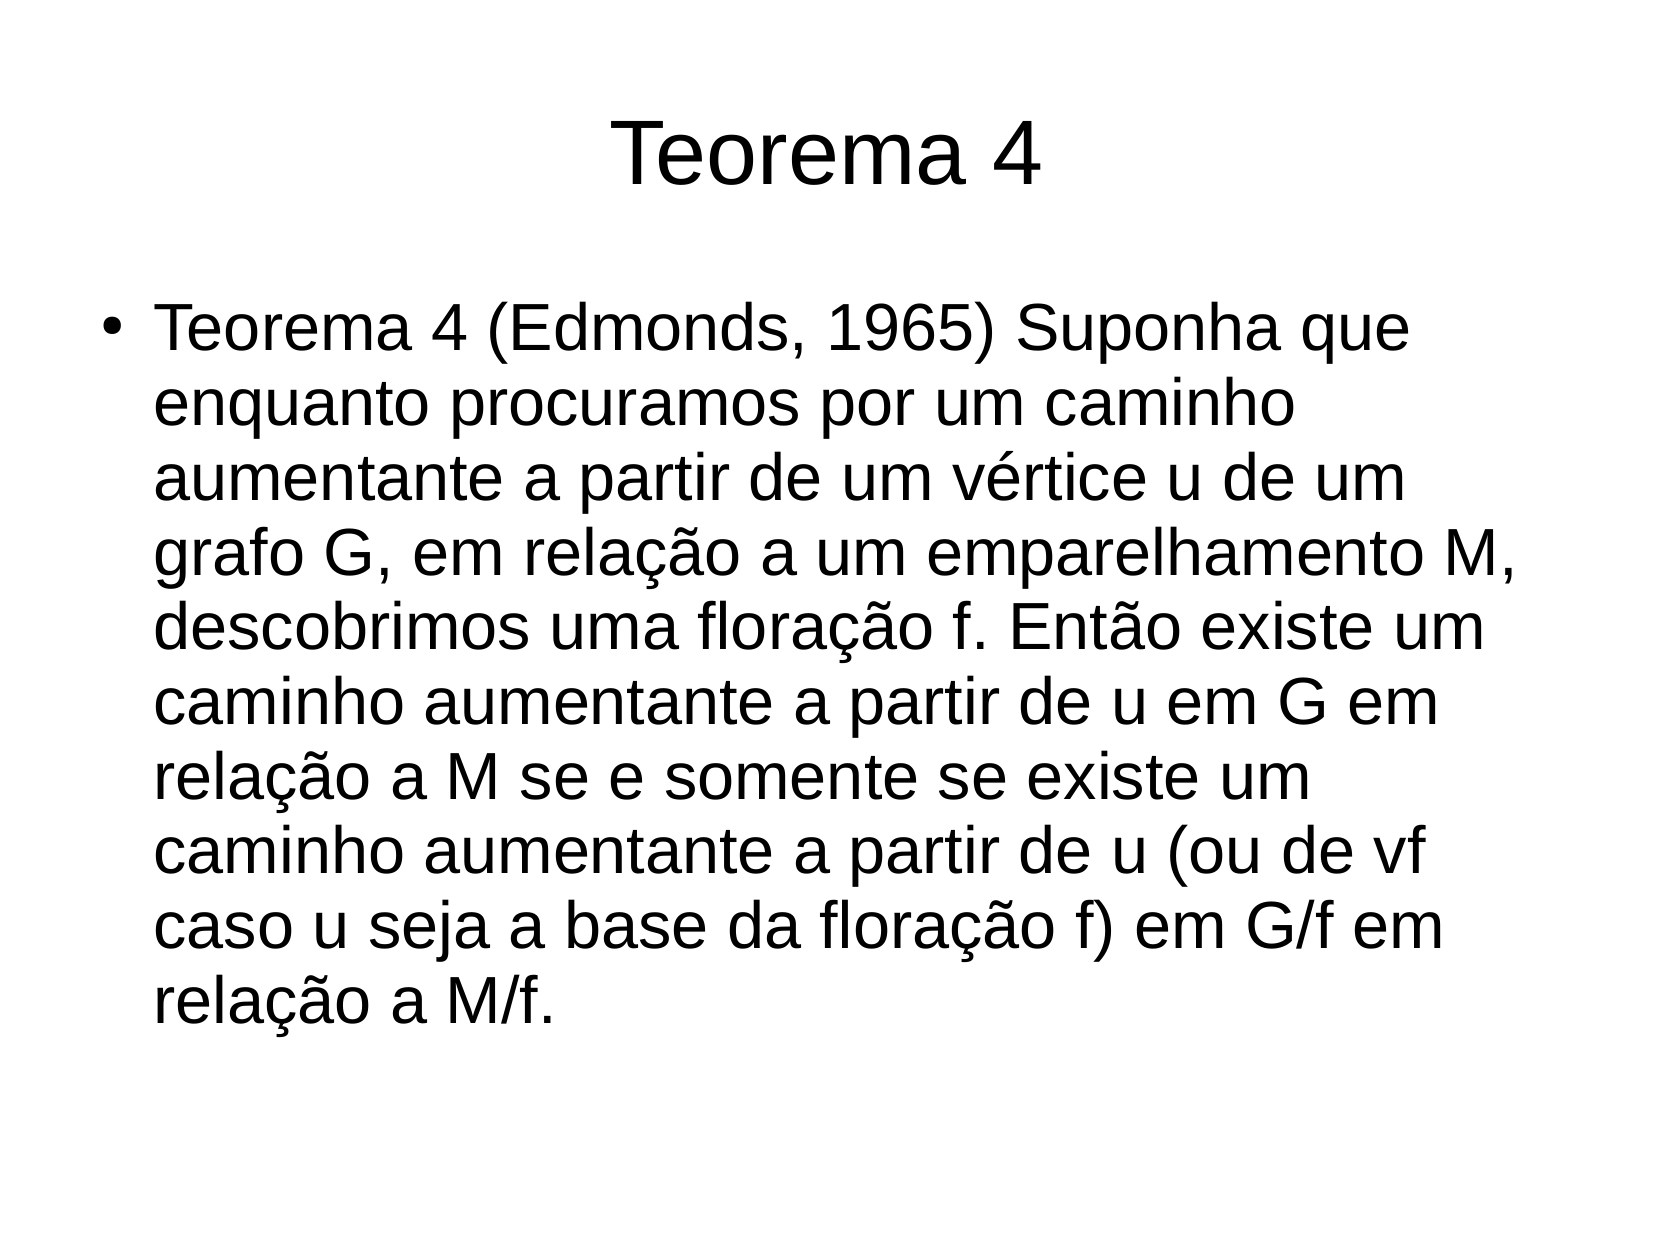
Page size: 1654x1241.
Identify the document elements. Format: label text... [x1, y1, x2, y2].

list Teorema 4 (Edmonds, 1965) Suponha que enquanto procuramos por um caminho aumentante a partir de um vértice u de um grafo G, em relação a um emparelhamento M, descobrimos uma ﬂoração f. Então existe um caminho aumentante a partir de u em G em relação a M se e somente se existe um caminho aumentante a partir de u (ou de vf caso u seja a base da ﬂoração f) em G/f em relação a M/f. [82, 290, 1571, 1109]
title Teorema 4 [82, 49, 1571, 257]
